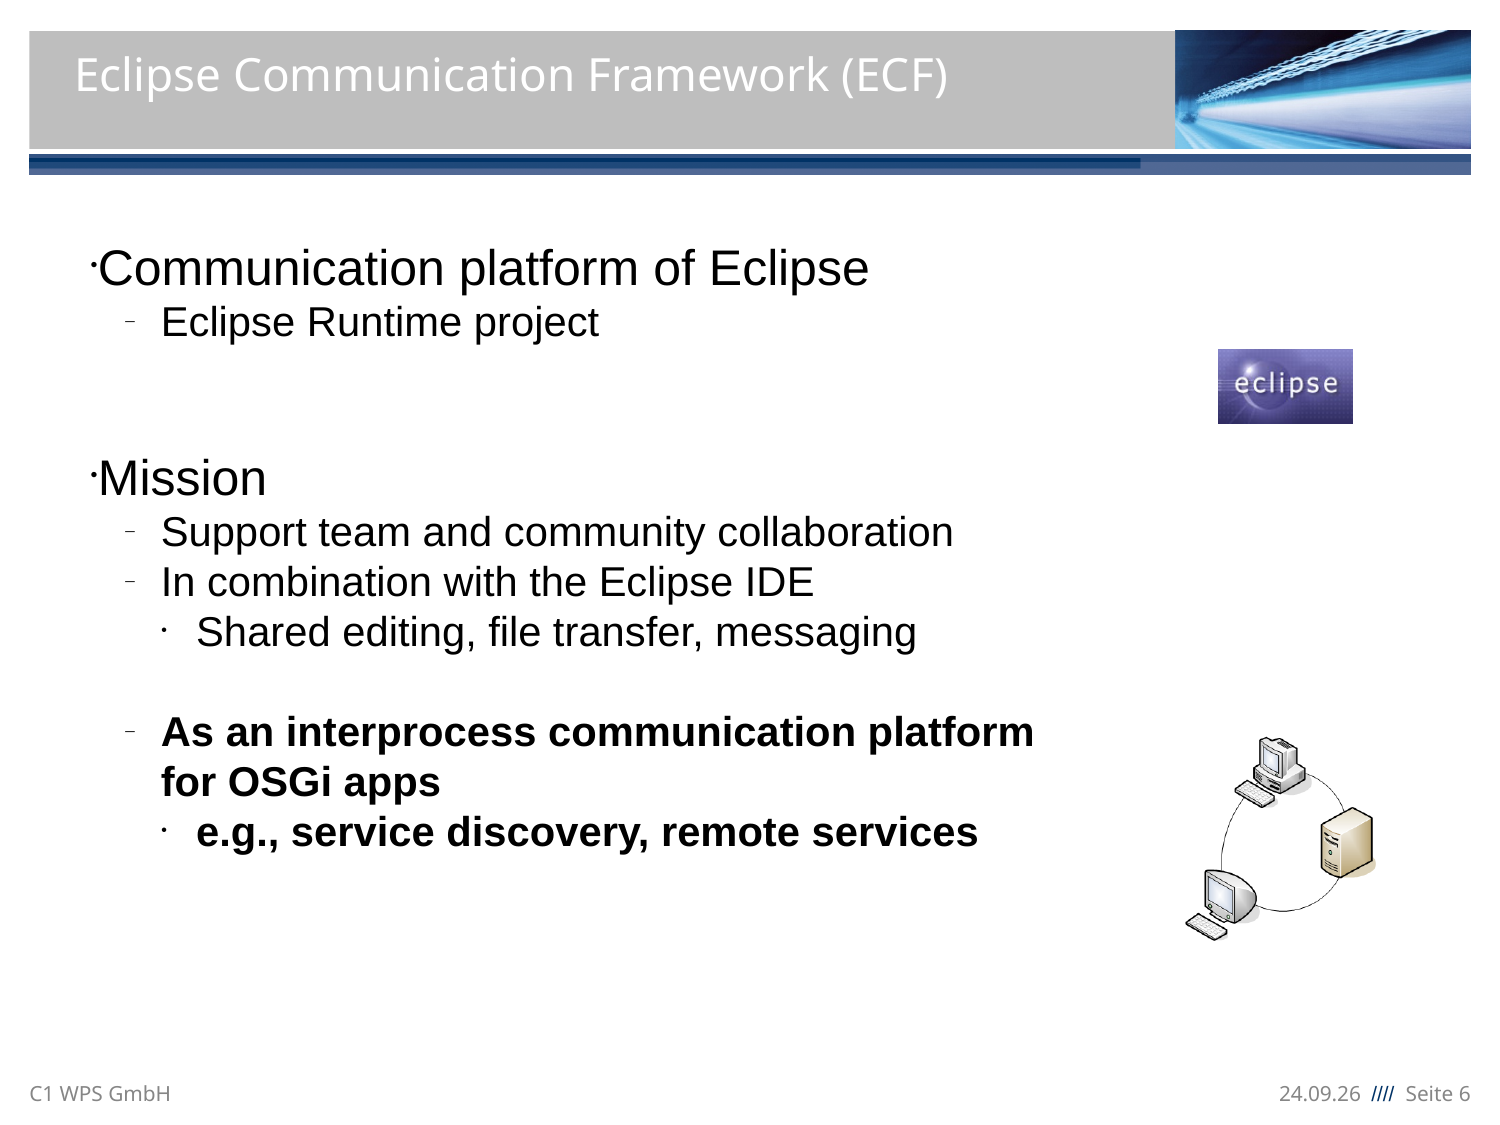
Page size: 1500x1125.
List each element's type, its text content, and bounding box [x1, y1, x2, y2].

picture [1120, 154, 1471, 175]
picture [1218, 349, 1353, 424]
picture [1175, 30, 1471, 149]
text_box Communication platform of Eclipse Eclipse Runtime project Mission Support team and community collaboration In combination with the Eclipse IDE Shared editing, file transfer, messaging As an interprocess communication platform for OSGi apps e.g., service discovery, remote services [74, 219, 1117, 945]
text_box ECF: Eclipse Communication Framework [25, 0, 1120, 217]
picture [1185, 736, 1376, 941]
title Eclipse Communication Framework (ECF) [29, 31, 1176, 149]
